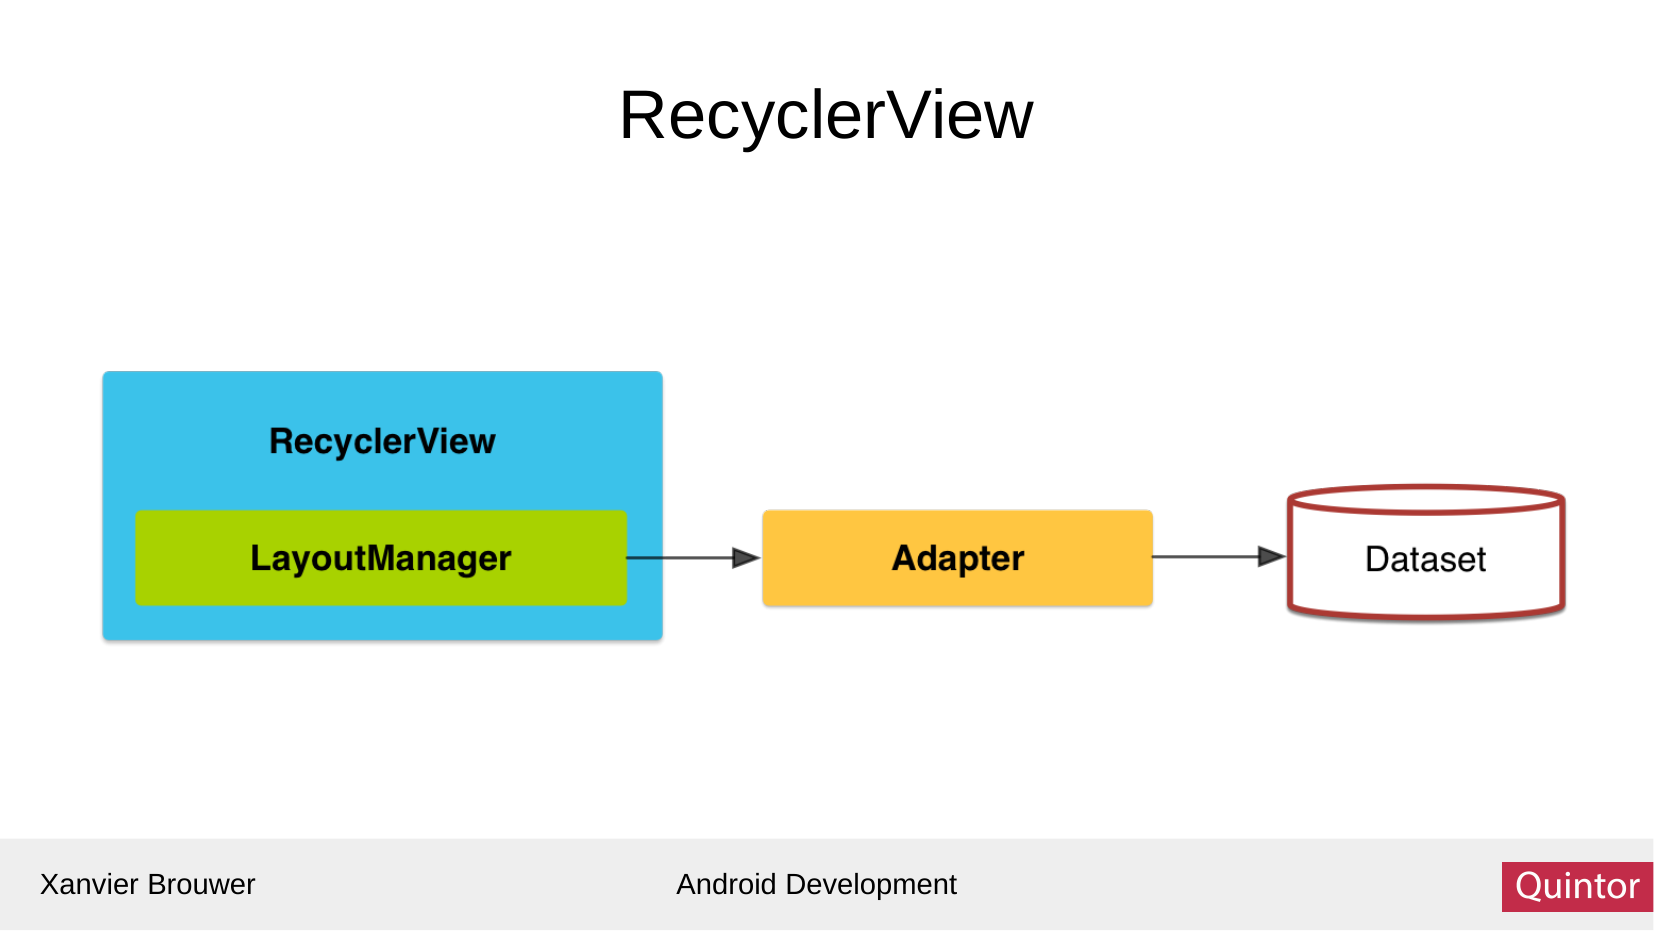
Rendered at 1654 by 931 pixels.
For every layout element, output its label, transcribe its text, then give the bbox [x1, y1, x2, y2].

picture [1502, 862, 1654, 912]
title RecyclerView [82, 37, 1571, 193]
picture [94, 366, 1573, 652]
